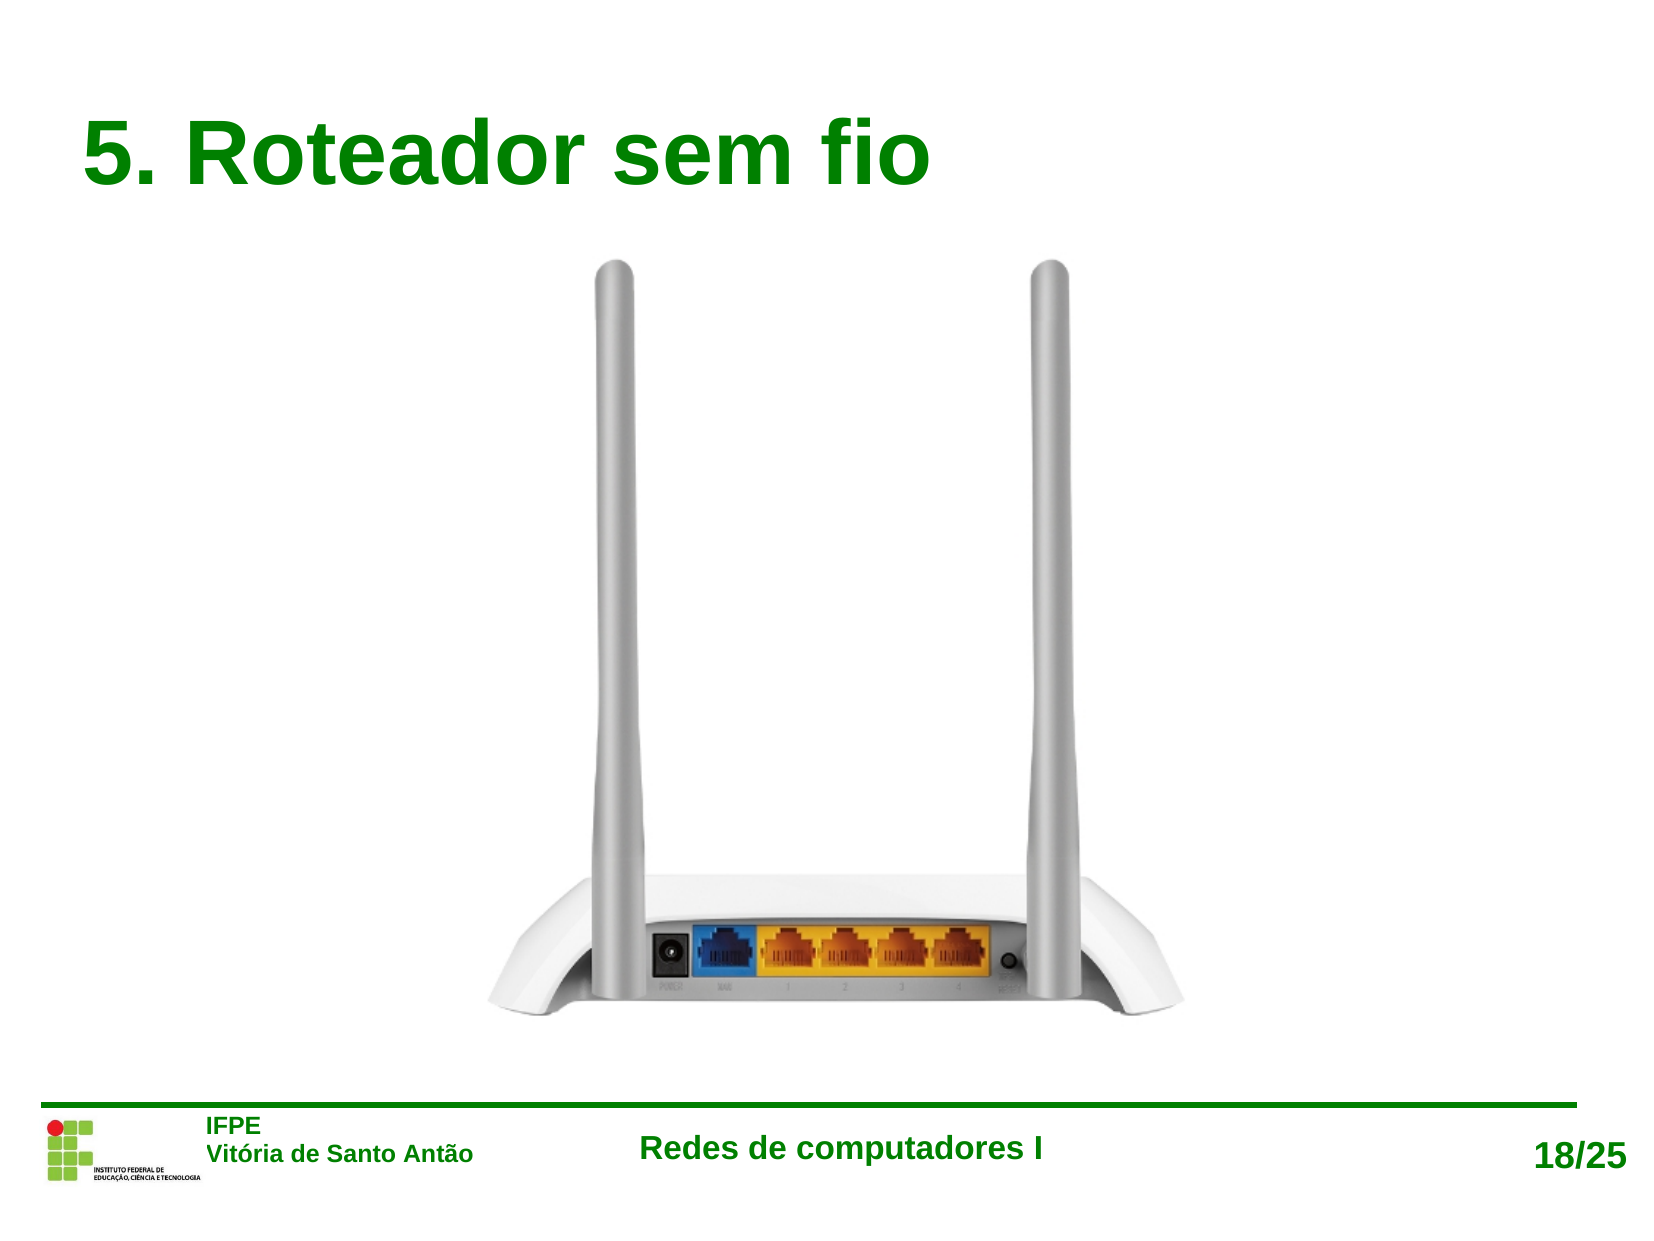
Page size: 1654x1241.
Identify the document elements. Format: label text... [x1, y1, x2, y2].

picture [406, 206, 1270, 1070]
picture [39, 1111, 207, 1191]
title 5. Roteador sem fio [82, 49, 1571, 257]
